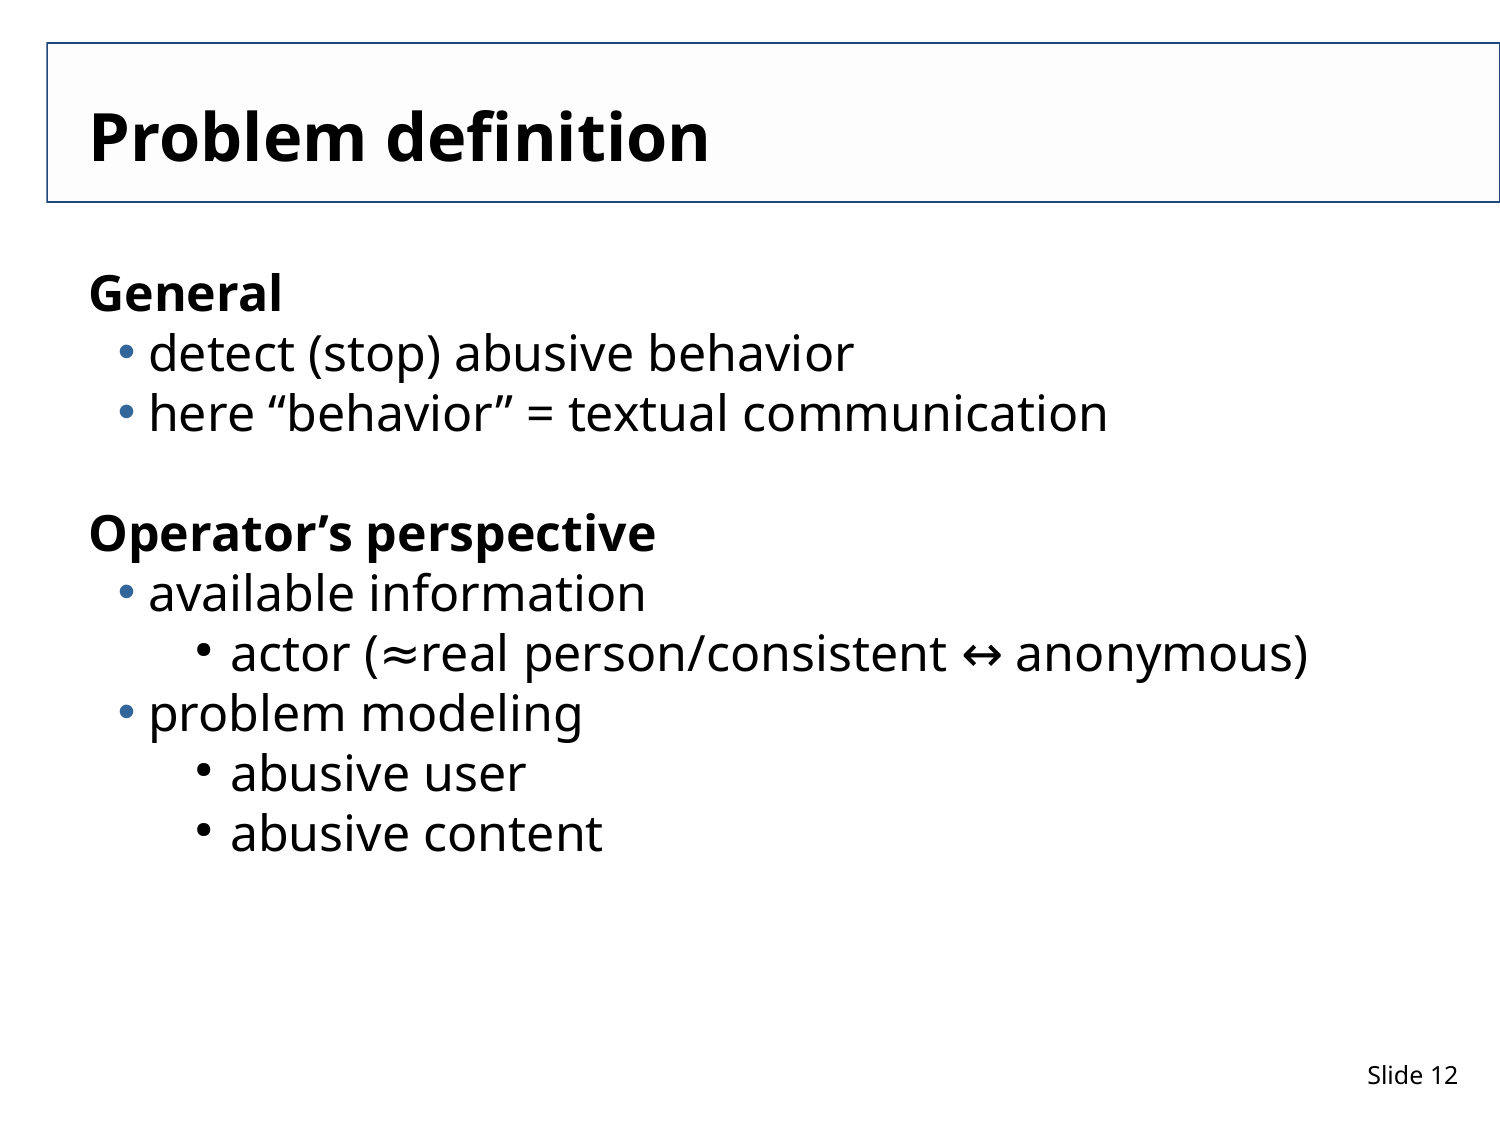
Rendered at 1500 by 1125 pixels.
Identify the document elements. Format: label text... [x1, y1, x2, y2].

text_box General detect (stop) abusive behavior here “behavior” = textual communication Operator’s perspective available information actor (≈real person/consistent ↔ anonymous) problem modeling abusive user abusive content [88, 260, 1435, 1029]
text_box Problem definition [88, 42, 1469, 176]
